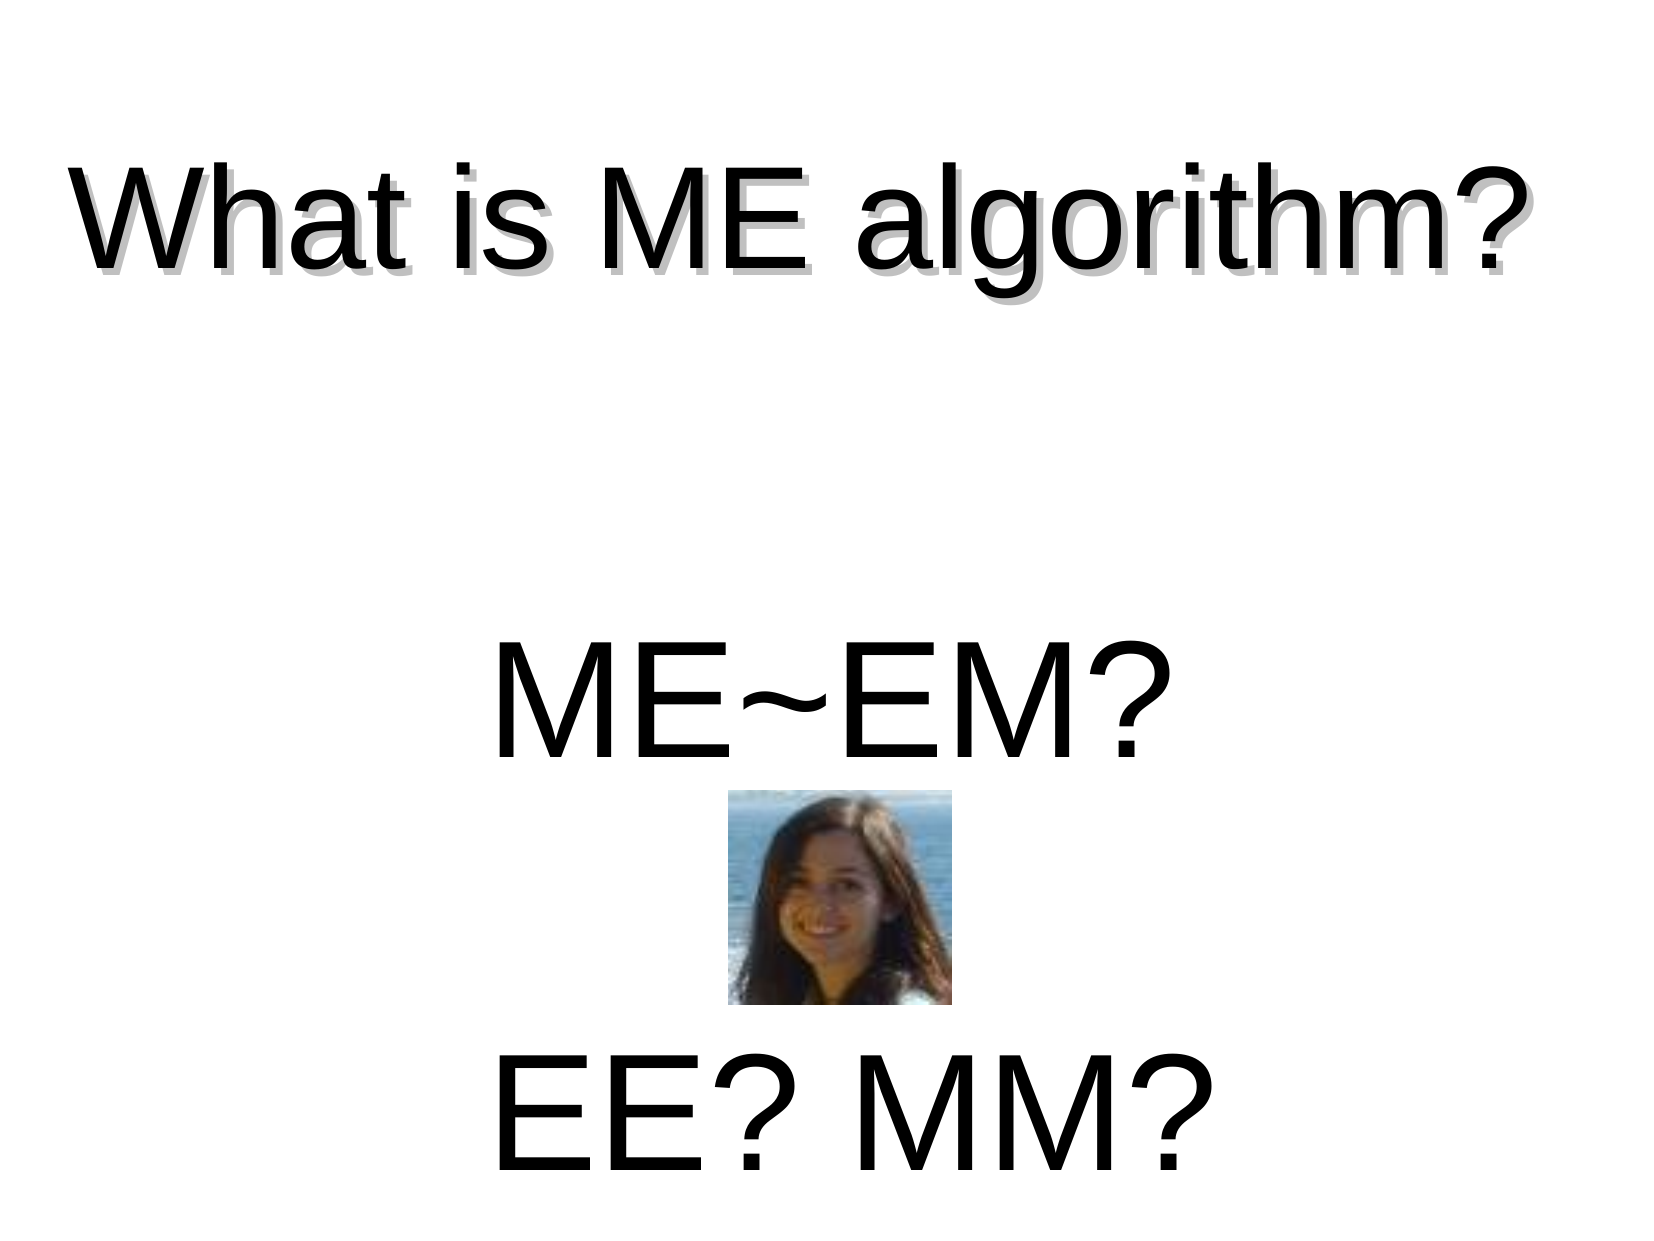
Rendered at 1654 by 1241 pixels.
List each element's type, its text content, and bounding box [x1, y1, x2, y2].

text_box ME~EM? [471, 598, 1222, 821]
text_box What is ME algorithm? [52, 129, 1605, 325]
text_box EE? MM? [471, 1012, 1276, 1234]
picture [728, 790, 952, 1005]
